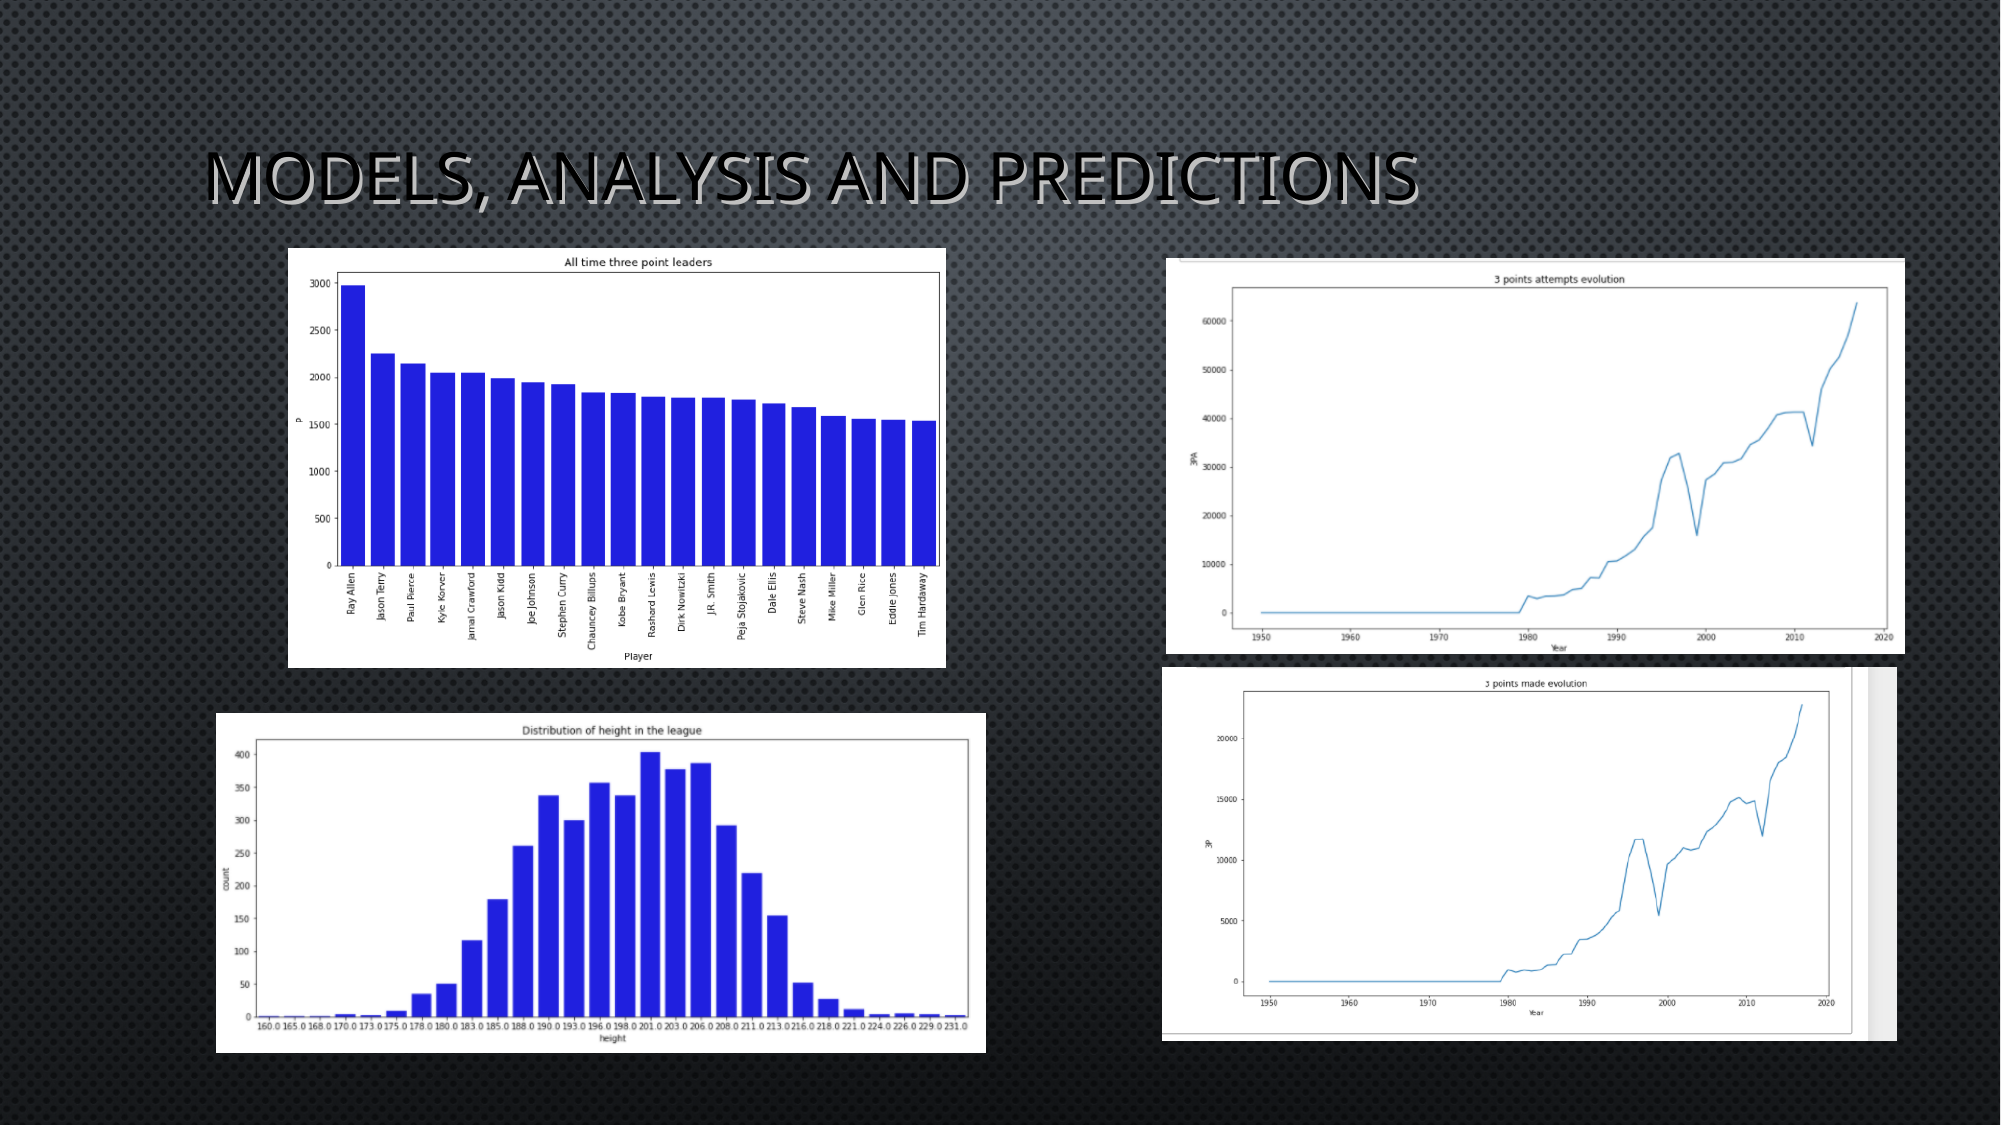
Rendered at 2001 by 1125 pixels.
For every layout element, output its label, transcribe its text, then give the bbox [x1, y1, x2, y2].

title Models, Analysis and predictions [187, 17, 1813, 331]
picture [1166, 258, 1905, 654]
picture [1162, 667, 1897, 1041]
picture [288, 249, 946, 668]
picture [216, 713, 986, 1053]
